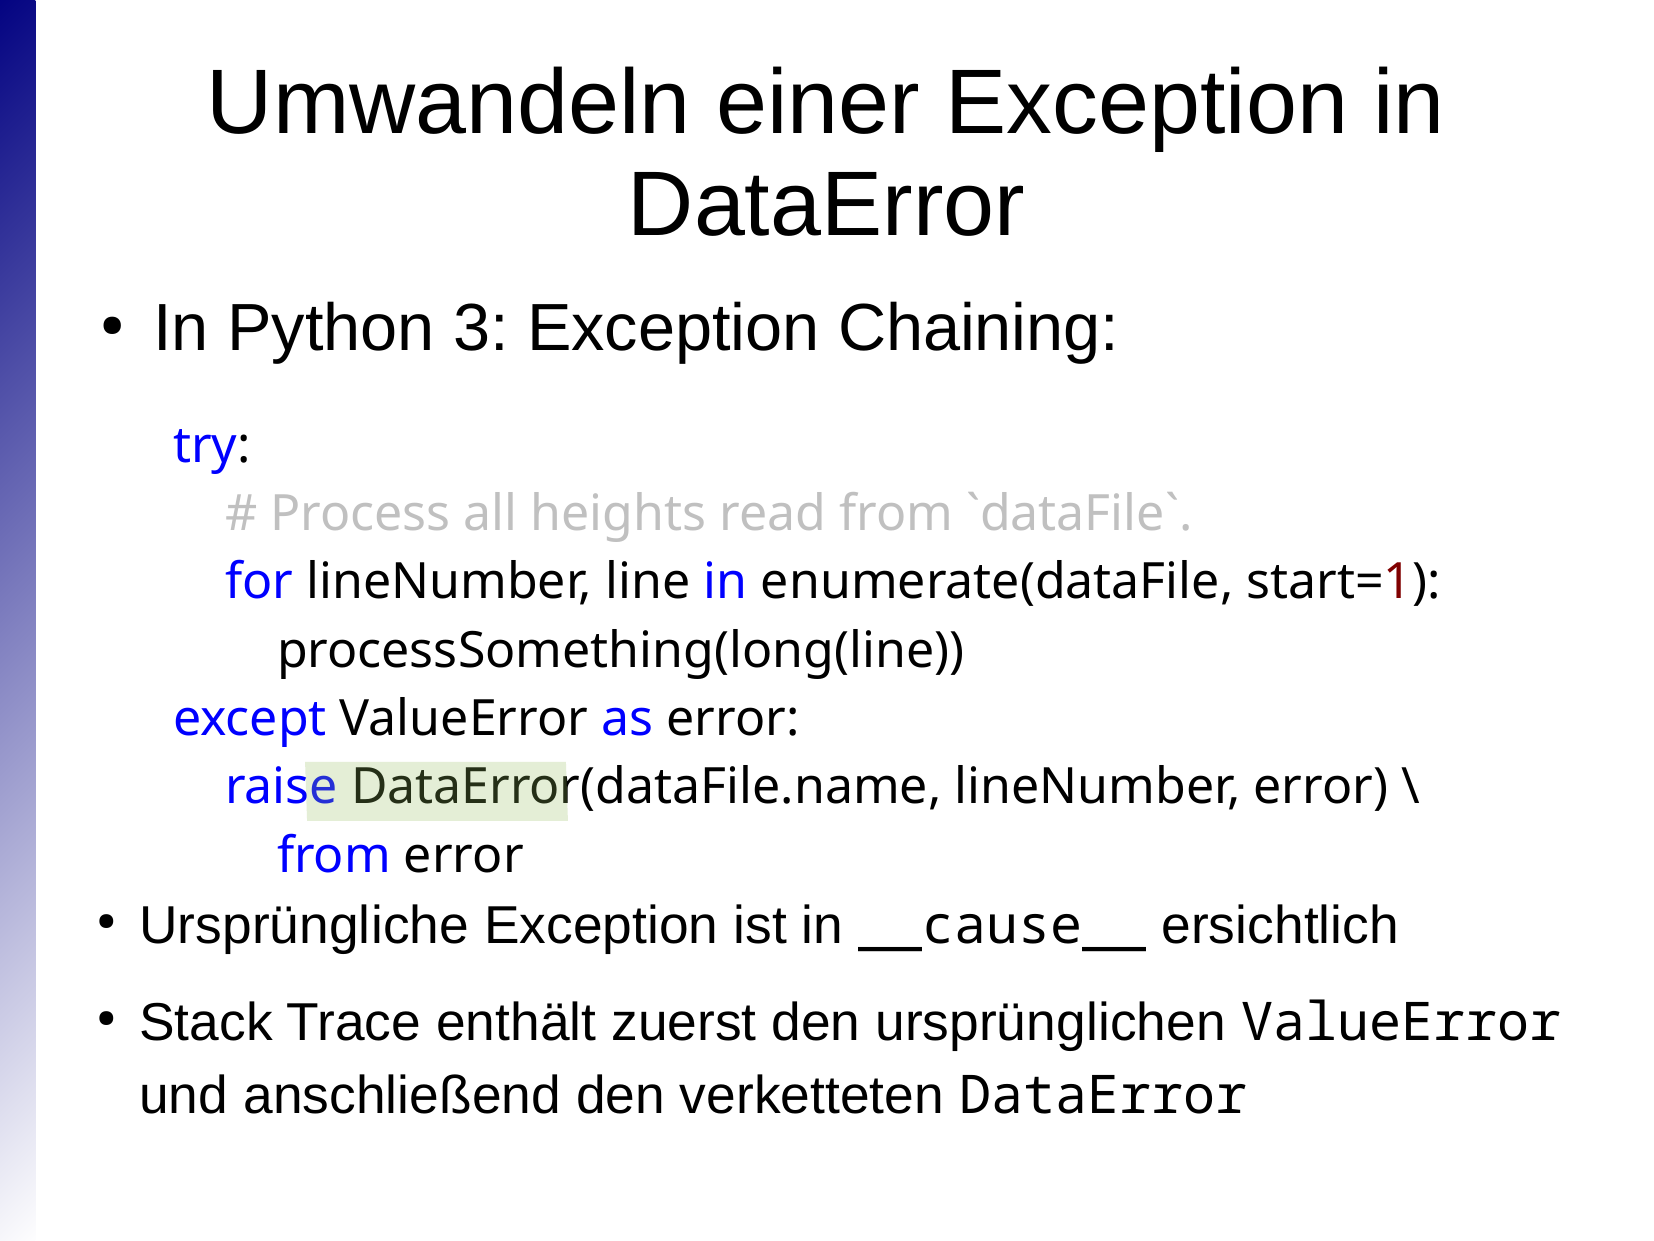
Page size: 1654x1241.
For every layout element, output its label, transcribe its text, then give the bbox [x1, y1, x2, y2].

text_box [305, 761, 568, 821]
list In Python 3: Exception Chaining: [82, 290, 1571, 402]
list Ursprüngliche Exception ist in __cause__ ersichtlich Stack Trace enthält zuerst den ursprünglichen ValueError und anschließend den verketteten DataError [82, 886, 1571, 1182]
text_box try: # Process all heights read from `dataFile`. for lineNumber, line in enumerate(dataFile, start=1): processSomething(long(line)) except ValueError as error: raise DataError(dataFile.name, lineNumber, error) \ from error [106, 401, 1571, 828]
title Umwandeln einer Exception in DataError [82, 49, 1571, 257]
